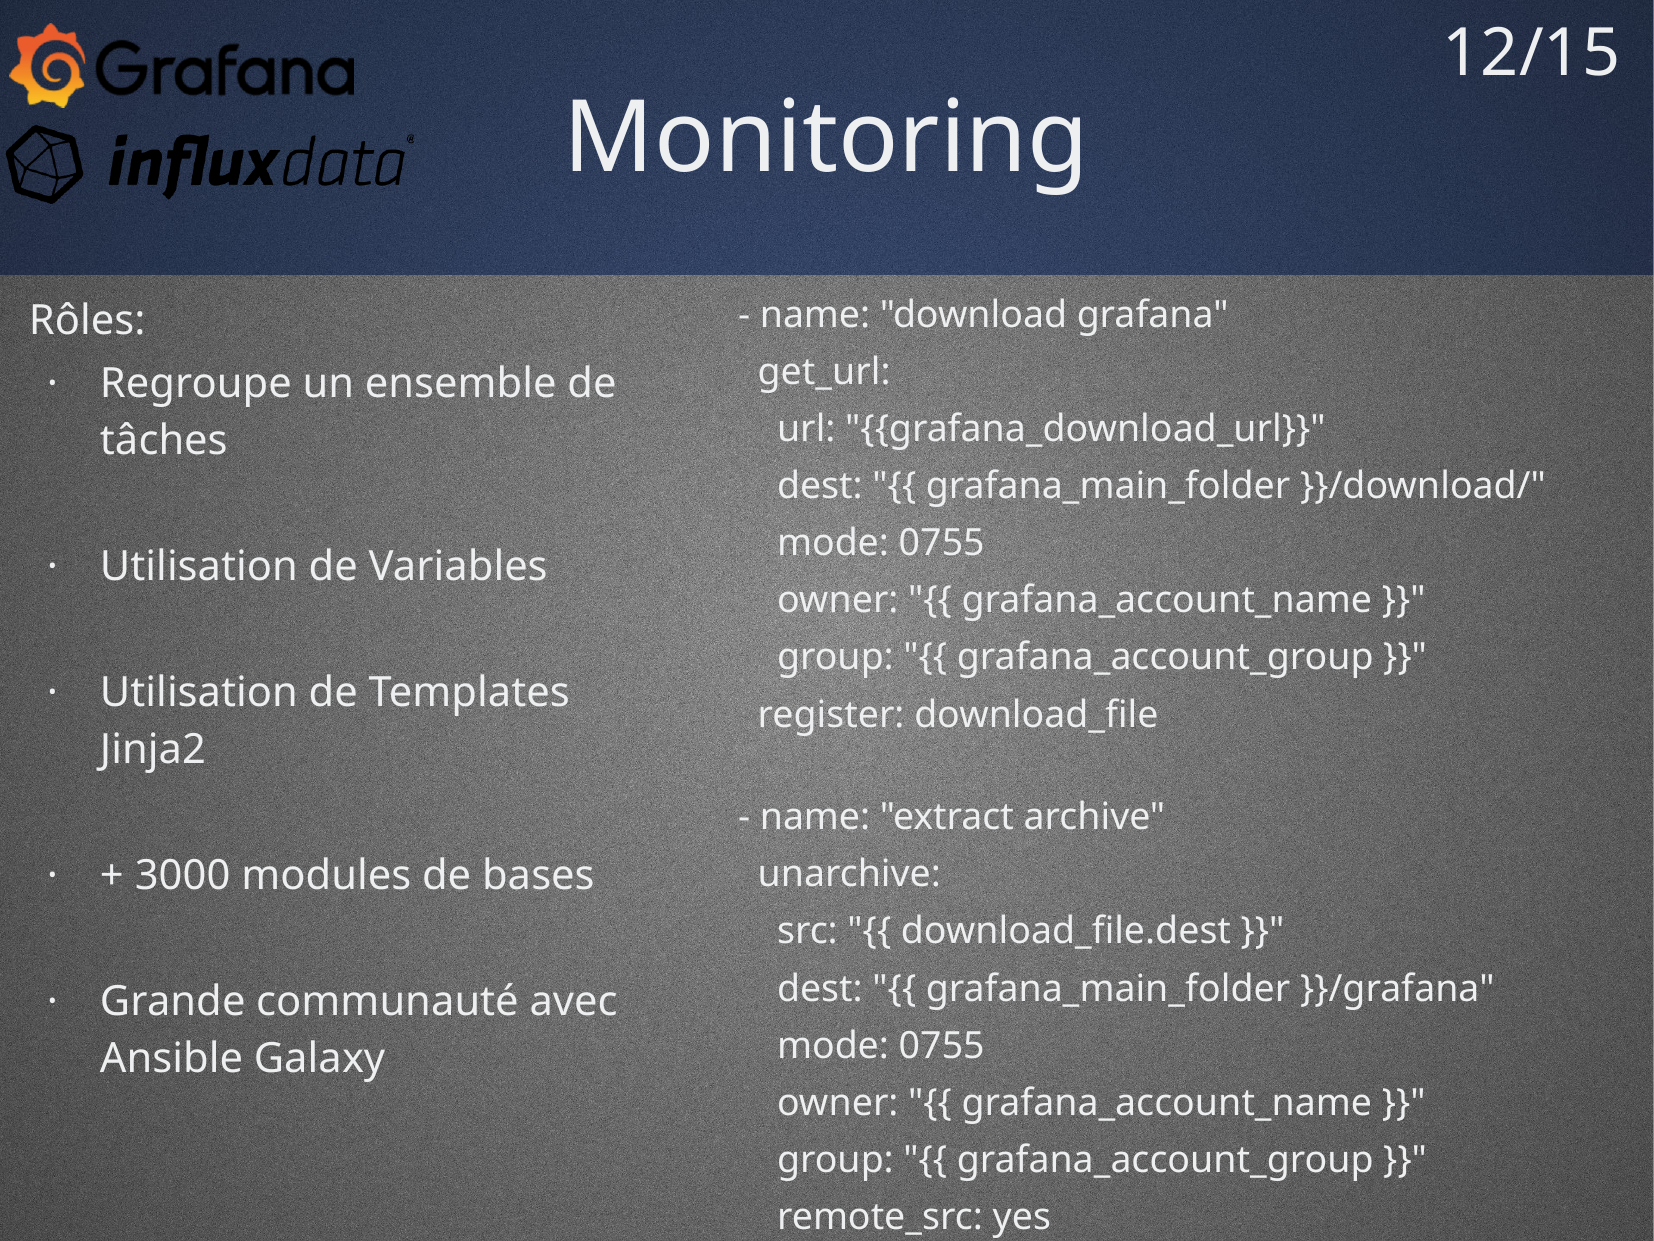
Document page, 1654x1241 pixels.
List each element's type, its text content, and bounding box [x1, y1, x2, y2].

picture [0, 0, 1654, 1241]
list 12/15 [1371, 4, 1652, 83]
title Monitoring [88, 29, 1565, 237]
list - name: "download grafana" get_url: url: "{{grafana_download_url}}" dest: "{{ grafana_main_folder }}/download/" mode: 0755 owner: "{{ grafana_account_name }}" group: "{{ grafana_account_group }}" register: download_file - name: "extract archive" unarchive: src: "{{ download_file.dest }}" dest: "{{ grafana_main_folder }}/grafana" mode: 0755 owner: "{{ grafana_account_name }}" group: "{{ grafana_account_group }}" remote_src: yes extra_opts: '--strip-components=1' [738, 287, 1648, 1212]
list Rôles: Regroupe un ensemble de tâches Utilisation de Variables Utilisation de Templates Jinja2 + 3000 modules de bases Grande communauté avec Ansible Galaxy [29, 289, 656, 1211]
